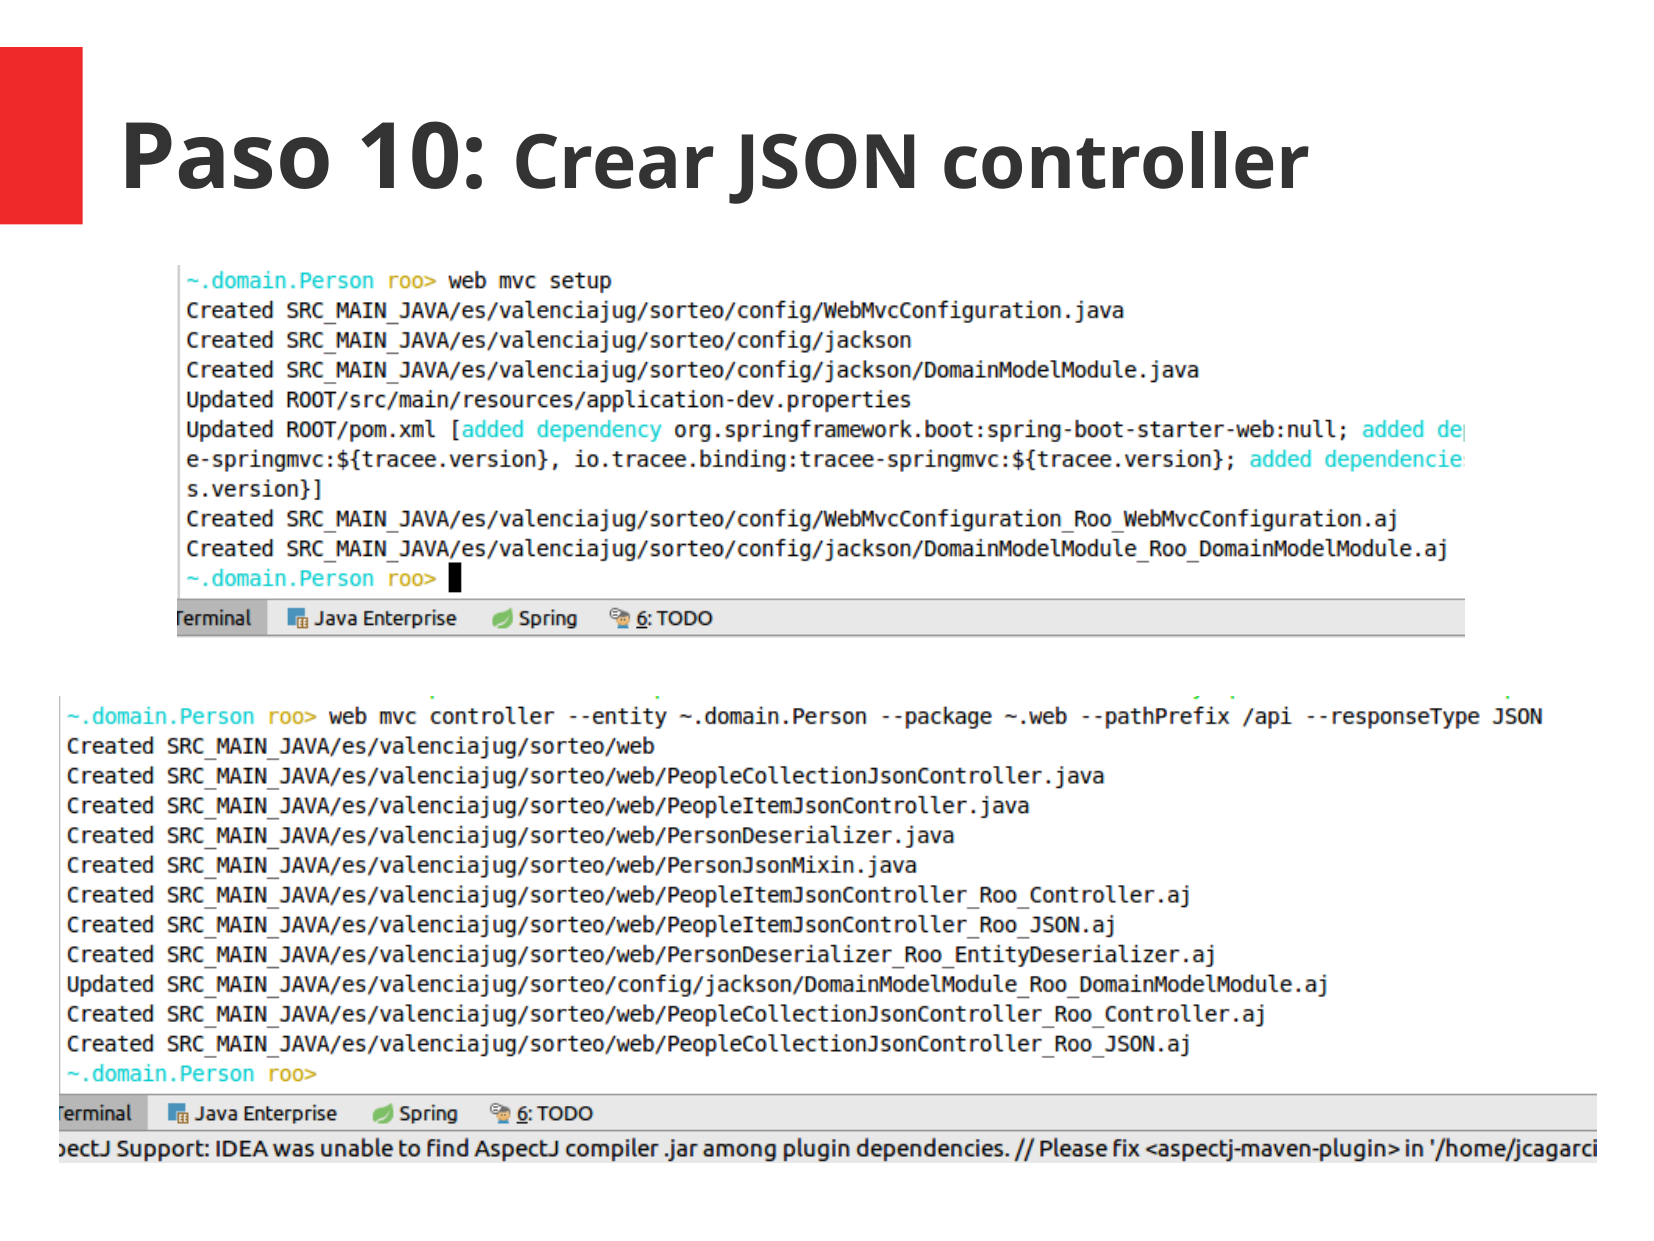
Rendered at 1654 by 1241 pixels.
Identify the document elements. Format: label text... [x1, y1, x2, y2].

title Paso 10: Crear JSON controller [118, 49, 1571, 257]
picture [59, 696, 1597, 1163]
picture [177, 265, 1465, 638]
